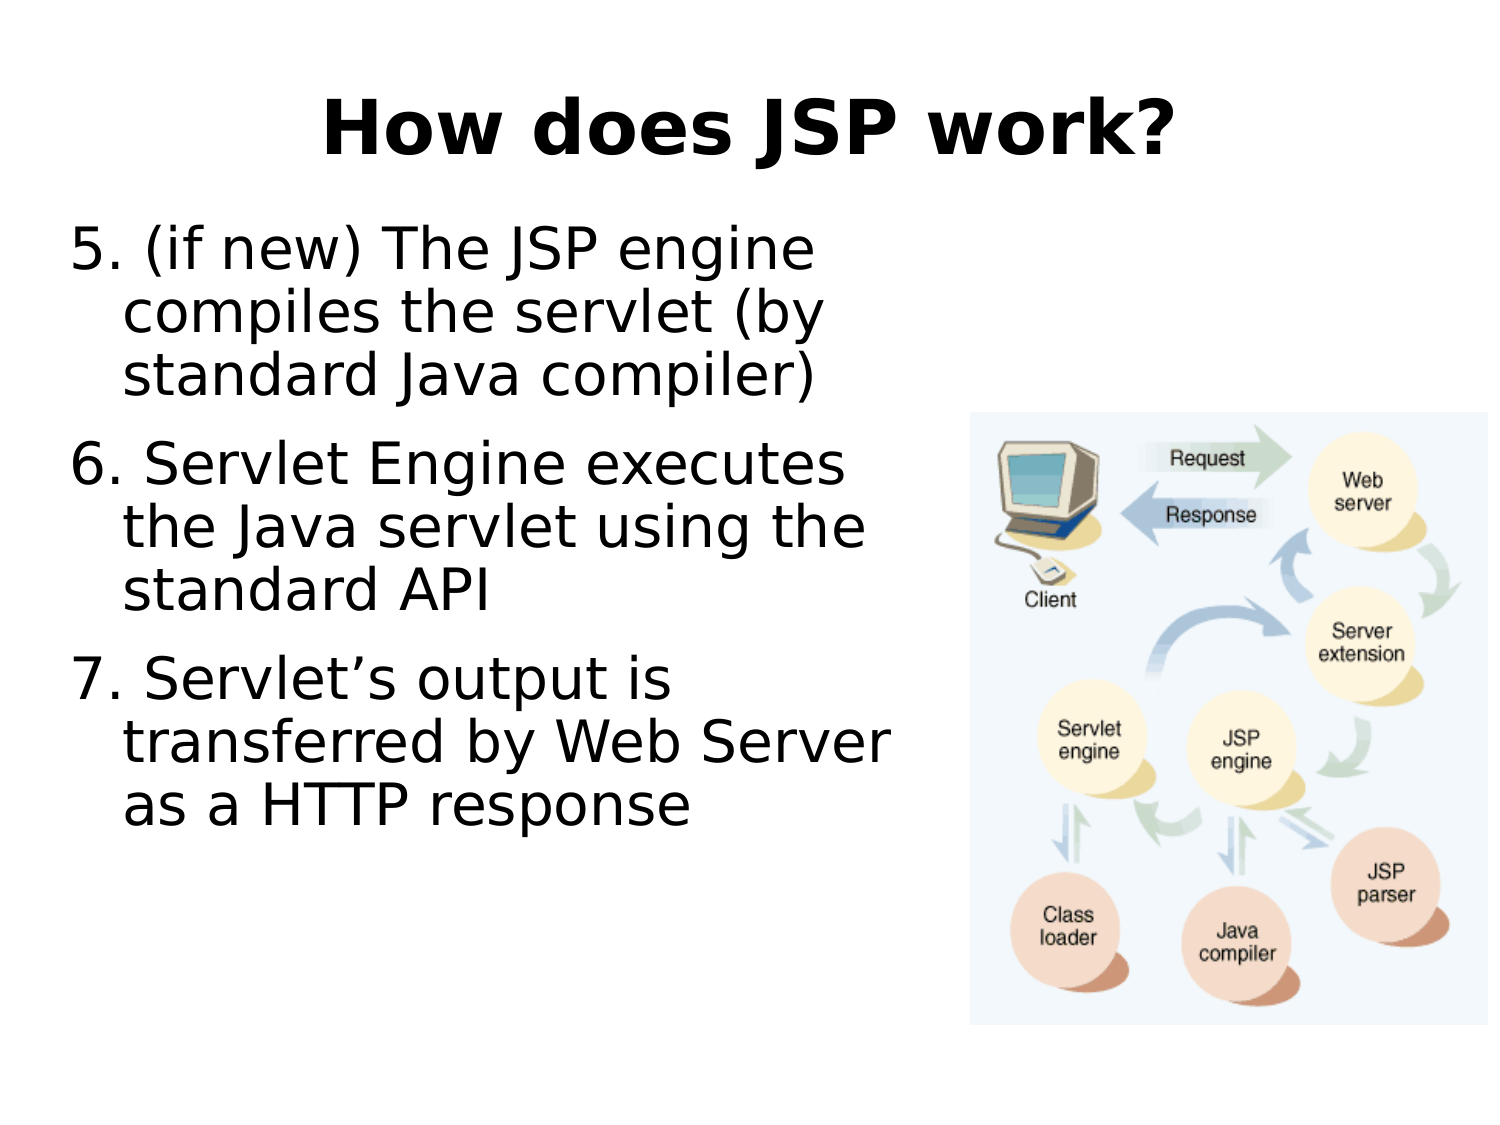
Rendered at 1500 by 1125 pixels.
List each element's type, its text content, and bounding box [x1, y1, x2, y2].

picture [970, 412, 1488, 1026]
title How does JSP work? [75, 44, 1425, 177]
list (if new) The JSP engine compiles the servlet (by standard Java compiler) Servlet Engine executes the Java servlet using the standard API Servlet’s output is transferred by Web Server as a HTTP response [51, 219, 898, 1040]
